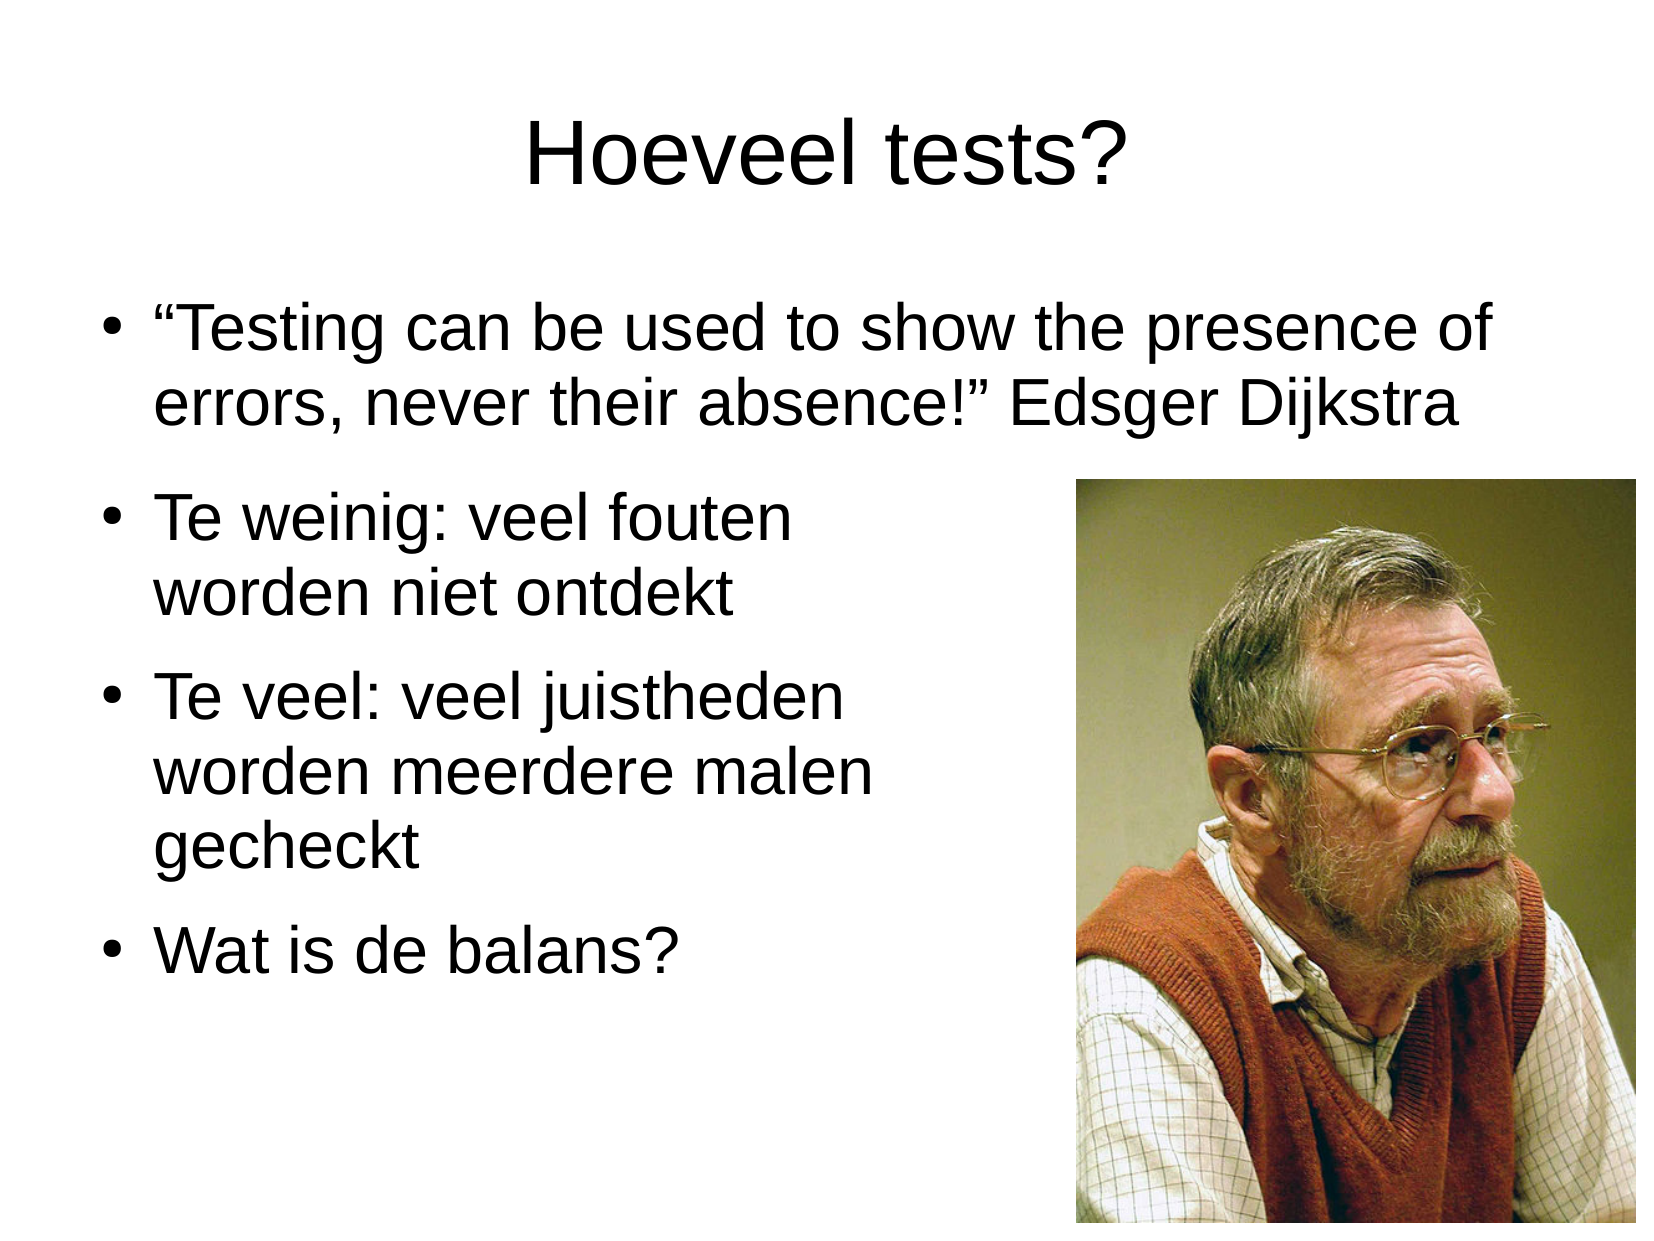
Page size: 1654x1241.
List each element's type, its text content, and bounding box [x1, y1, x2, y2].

picture [1076, 479, 1636, 1223]
list Te weinig: veel fouten worden niet ontdekt Te veel: veel juistheden worden meerdere malen gecheckt Wat is de balans? [82, 480, 1021, 1201]
title Hoeveel tests? [82, 49, 1571, 257]
list “Testing can be used to show the presence of errors, never their absence!” Edsger Dijkstra [82, 290, 1571, 634]
